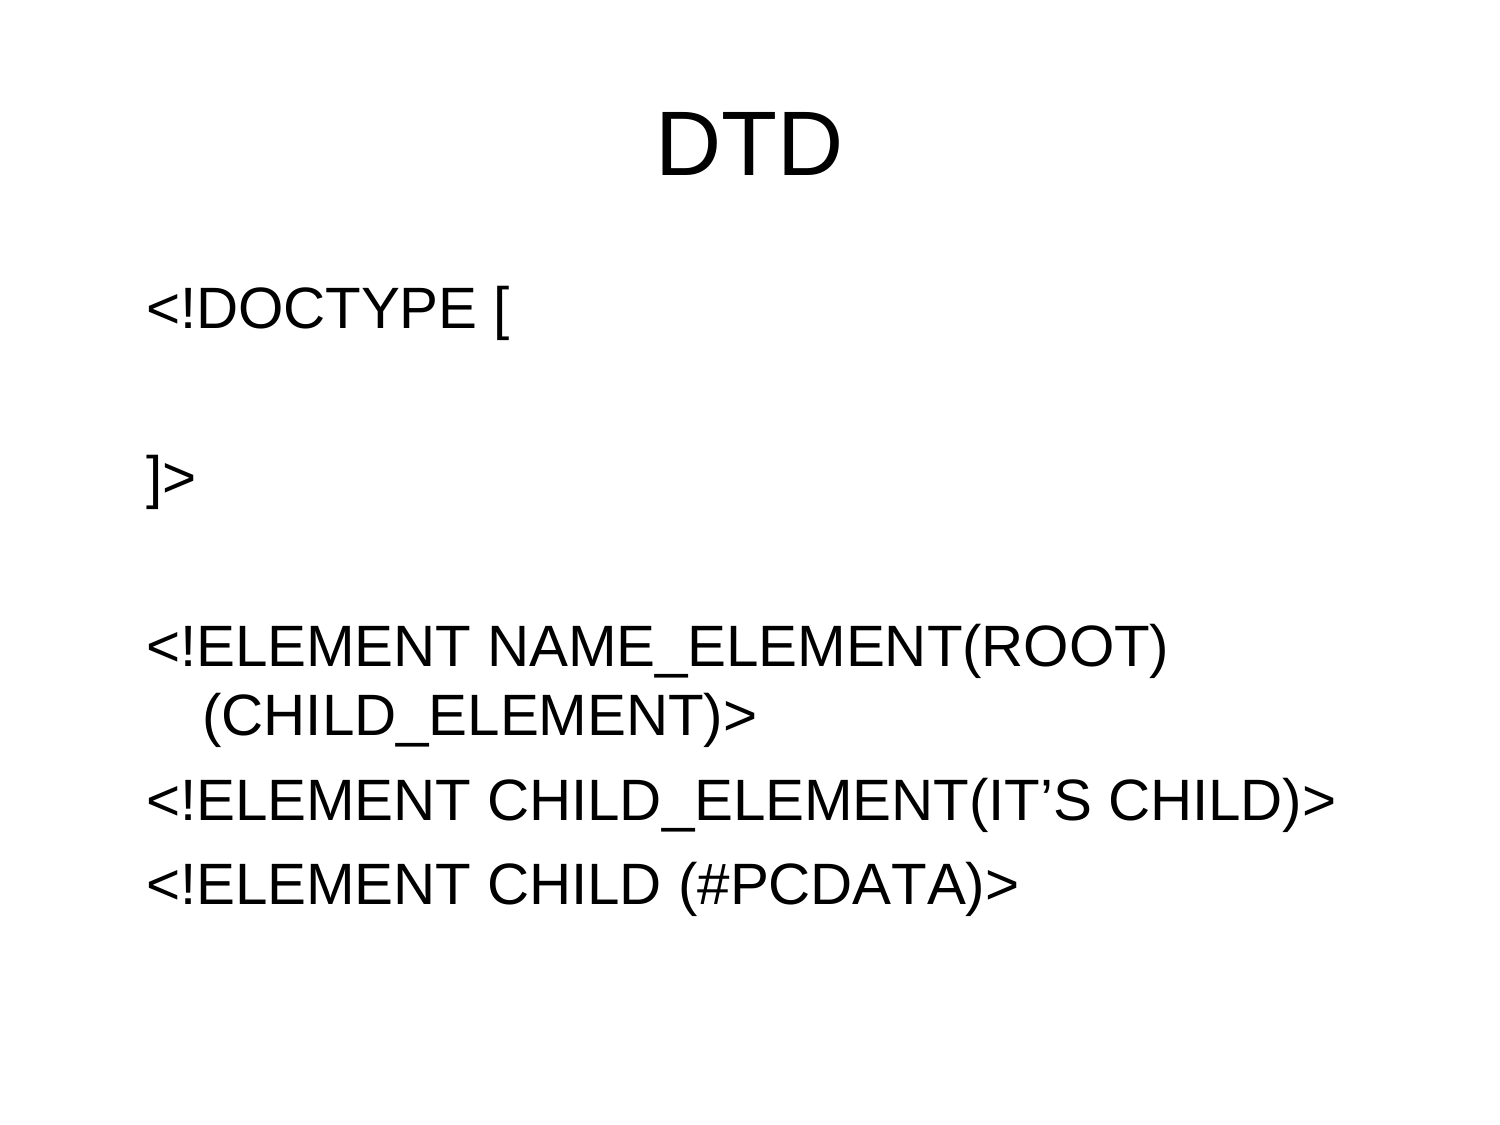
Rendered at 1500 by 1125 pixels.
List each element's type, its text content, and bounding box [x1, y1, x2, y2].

list <!DOCTYPE [ ]> <!ELEMENT NAME_ELEMENT(ROOT) (CHILD_ELEMENT)> <!ELEMENT CHILD_ELEMENT(IT’S CHILD)> <!ELEMENT CHILD (#PCDATA)> [75, 262, 1426, 1005]
title DTD [75, 45, 1426, 233]
